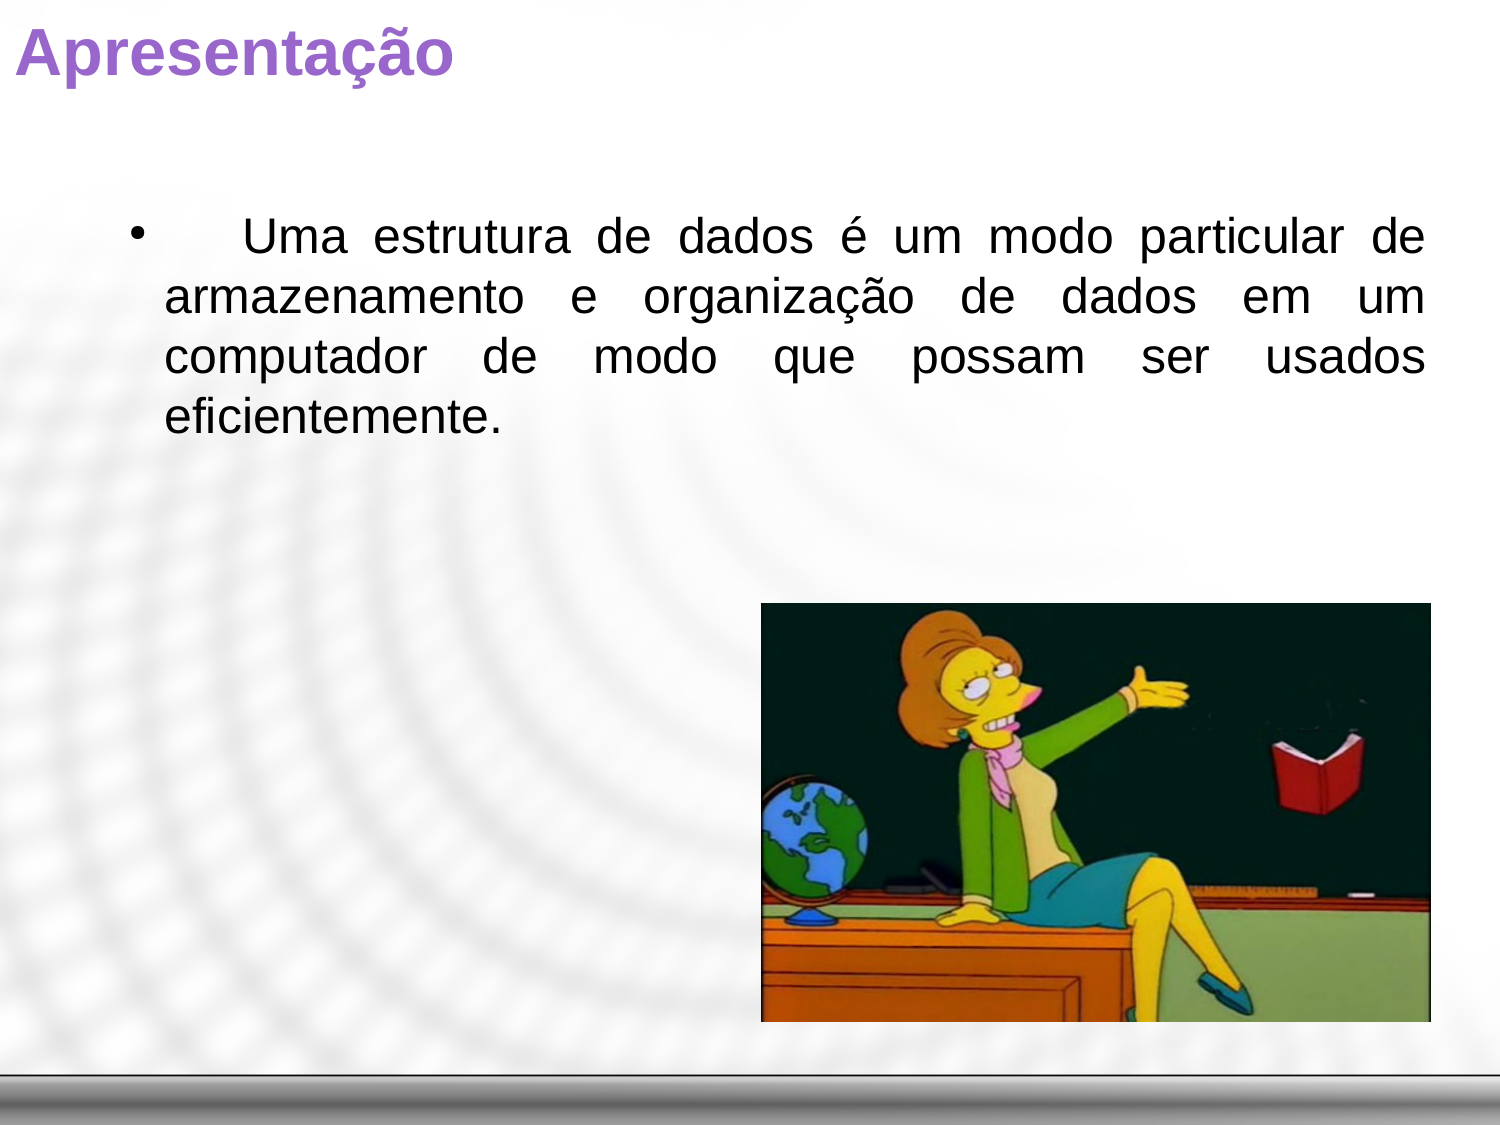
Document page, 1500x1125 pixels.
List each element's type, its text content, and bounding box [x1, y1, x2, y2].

list Uma estrutura de dados é um modo particular de armazenamento e organização de dados em um computador de modo que possam ser usados eficientemente. [58, 196, 1442, 1036]
picture [0, 0, 1500, 1125]
title Apresentação [0, 0, 1353, 102]
